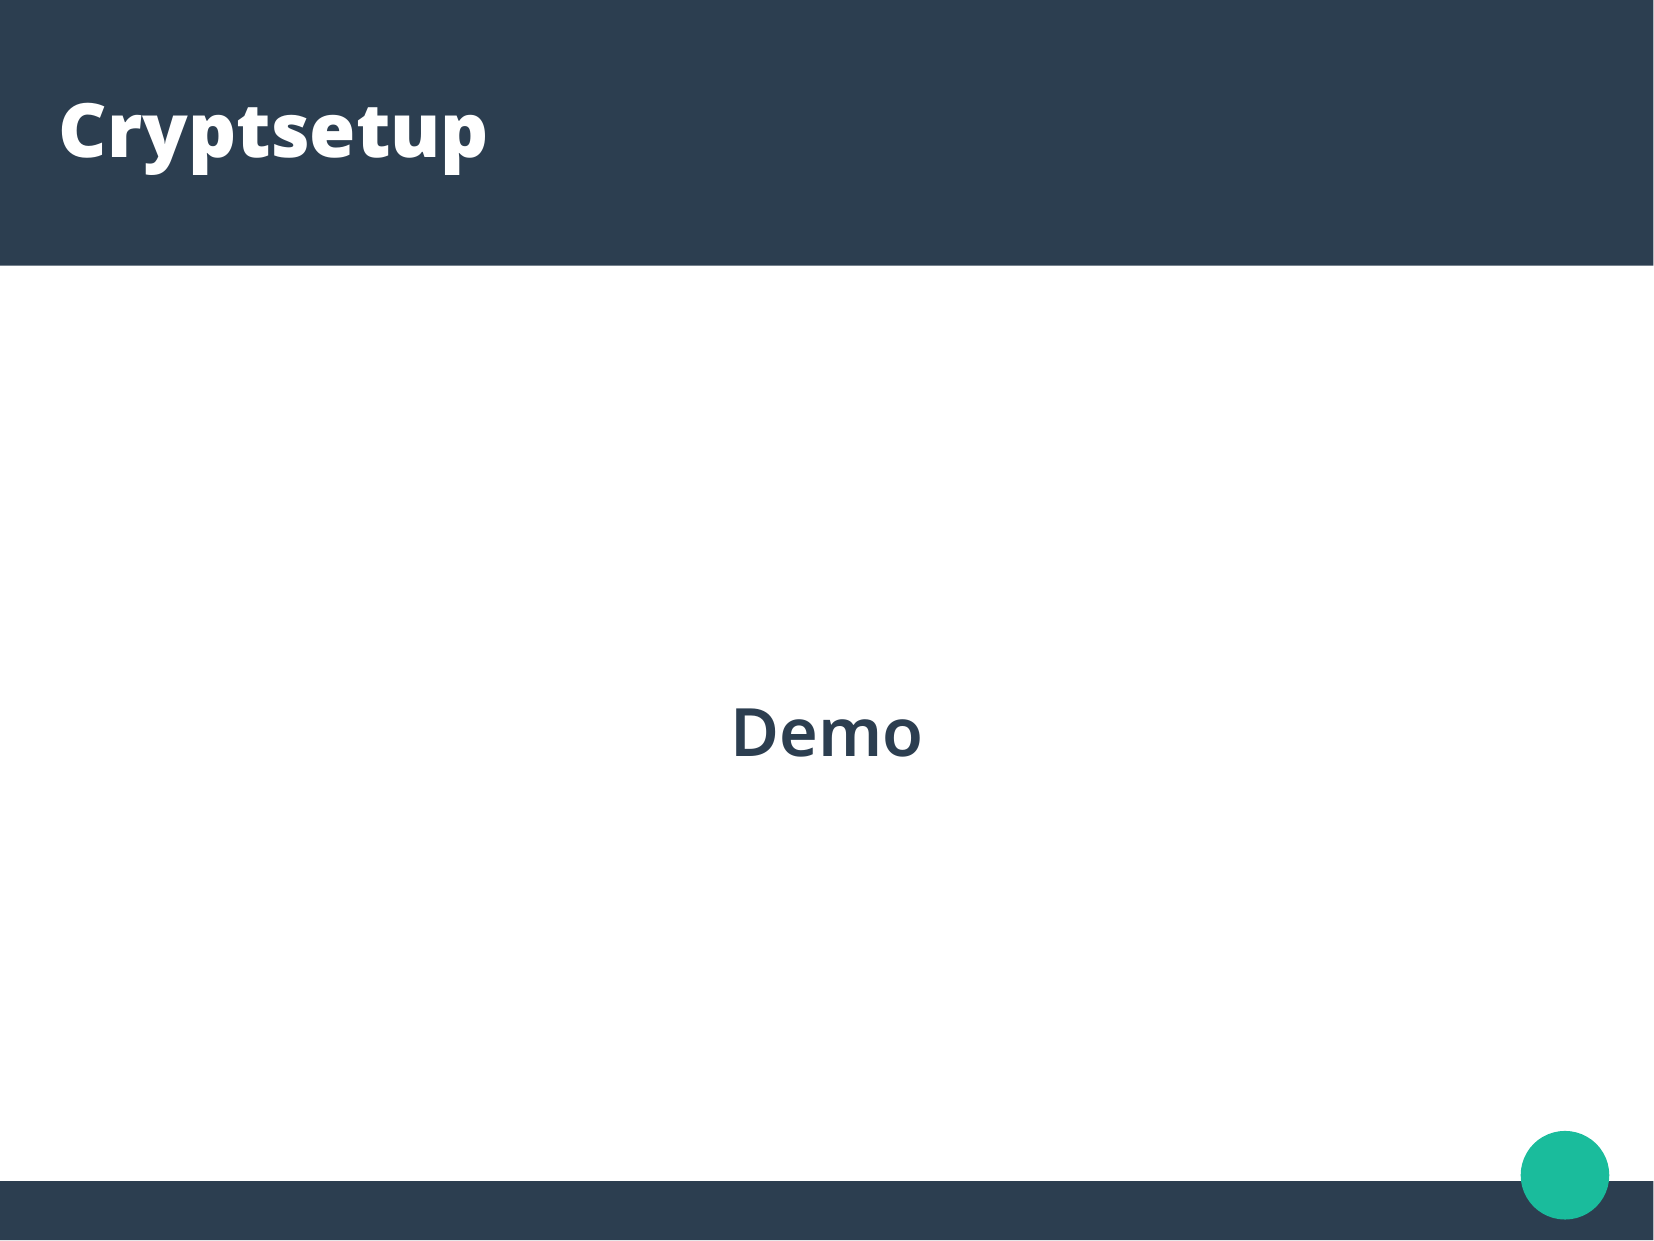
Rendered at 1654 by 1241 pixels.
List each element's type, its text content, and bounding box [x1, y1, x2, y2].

list Demo [59, 324, 1595, 1152]
title Cryptsetup [59, 49, 1595, 207]
